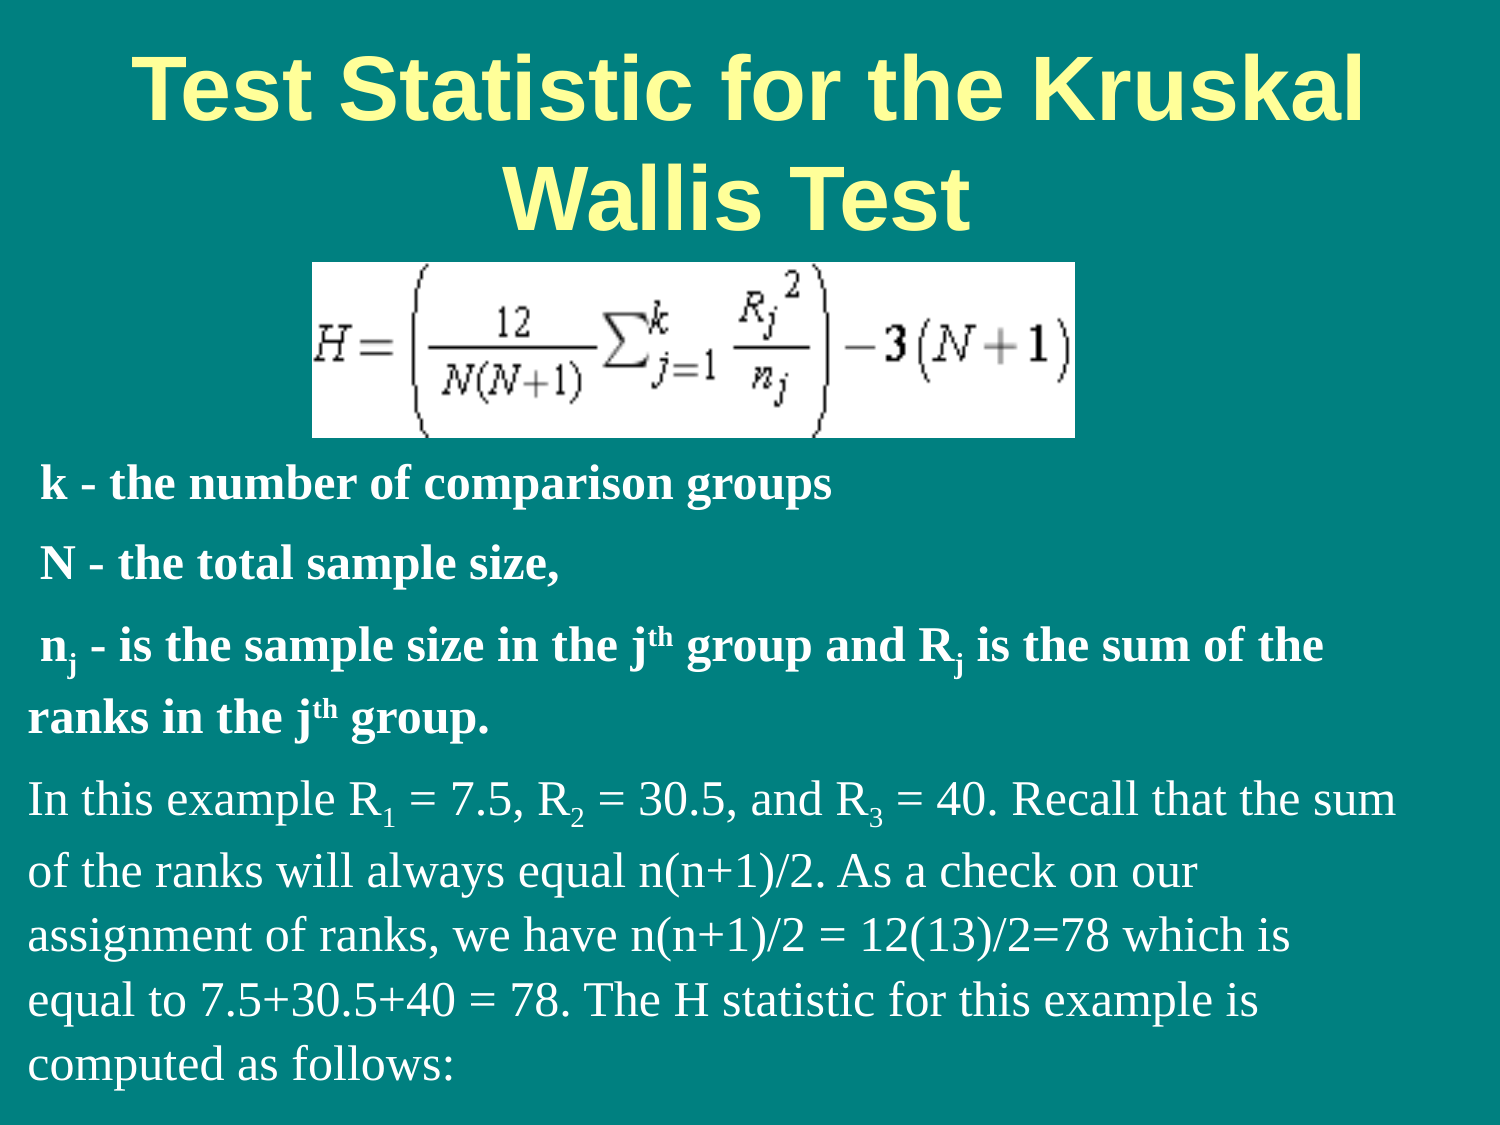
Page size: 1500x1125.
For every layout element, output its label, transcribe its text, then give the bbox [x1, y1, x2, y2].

text_box k - the number of comparison groups N - the total sample size, nj - is the sample size in the jth group and Rj is the sum of the ranks in the jth group. In this example R1 = 7.5, R2 = 30.5, and R3 = 40. Recall that the sum of the ranks will always equal n(n+1)/2. As a check on our assignment of ranks, we have n(n+1)/2 = 12(13)/2=78 which is equal to 7.5+30.5+40 = 78. The H statistic for this example is computed as follows: [12, 437, 1425, 1098]
title Test Statistic for the Kruskal Wallis Test [75, 45, 1425, 233]
picture [312, 262, 1075, 437]
